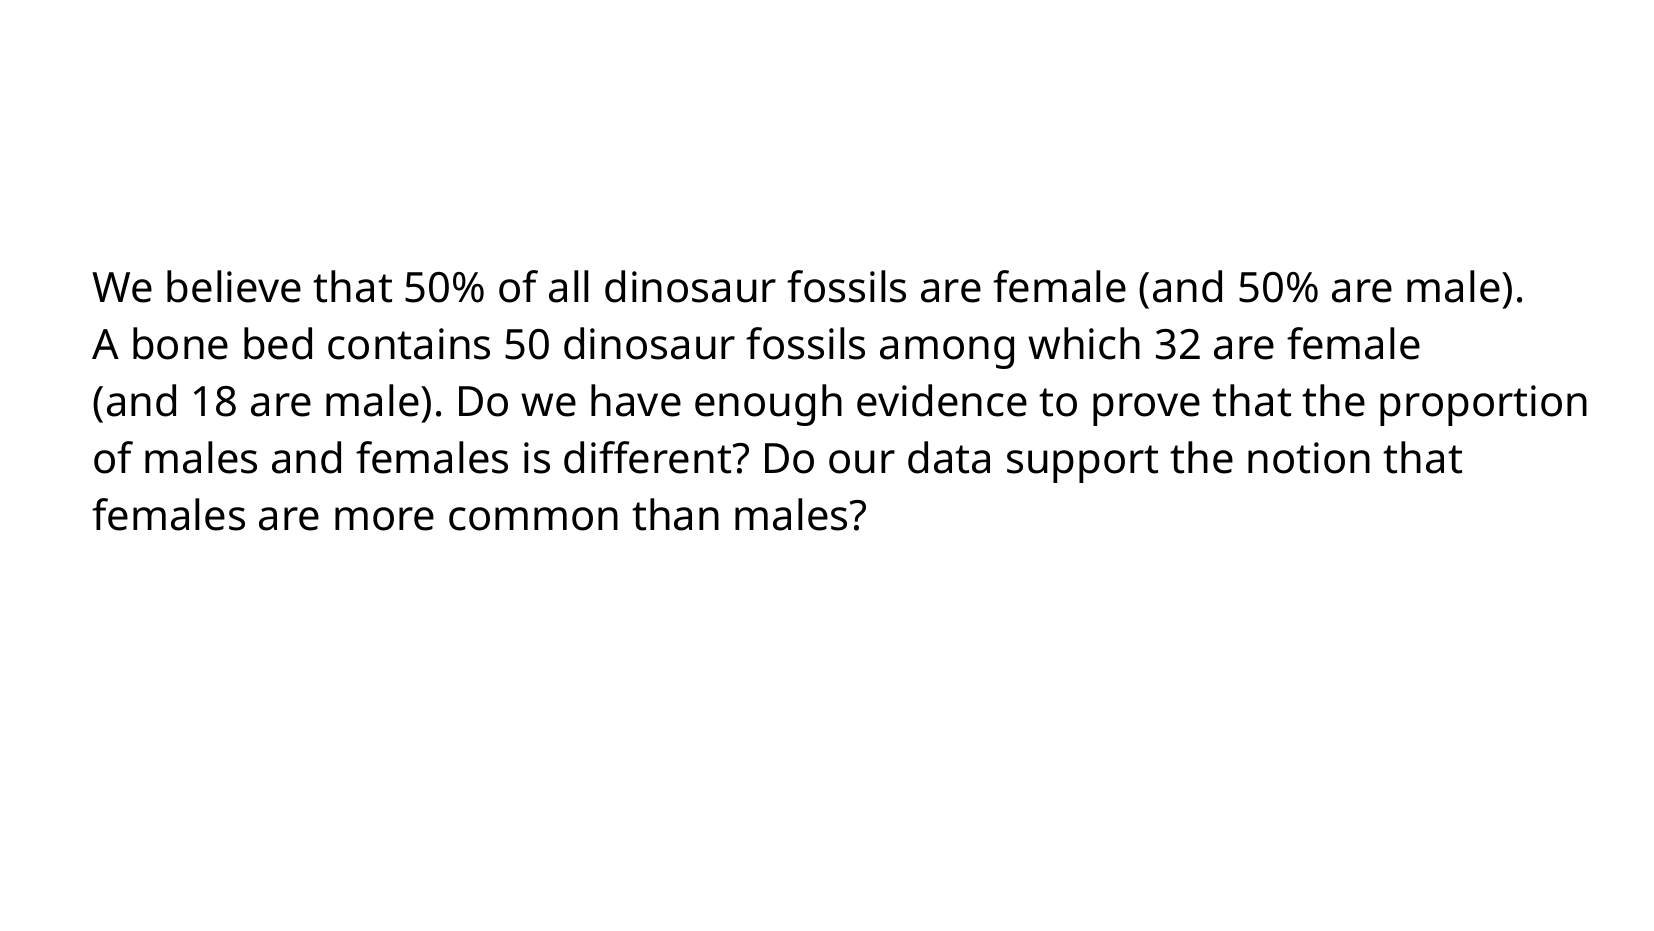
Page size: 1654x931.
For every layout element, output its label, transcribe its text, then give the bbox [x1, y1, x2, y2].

text_box We believe that 50% of all dinosaur fossils are female (and 50% are male). A bone bed contains 50 dinosaur fossils among which 32 are female (and 18 are male). Do we have enough evidence to prove that the proportion of males and females is different? Do our data support the notion that females are more common than males? [77, 250, 1567, 562]
